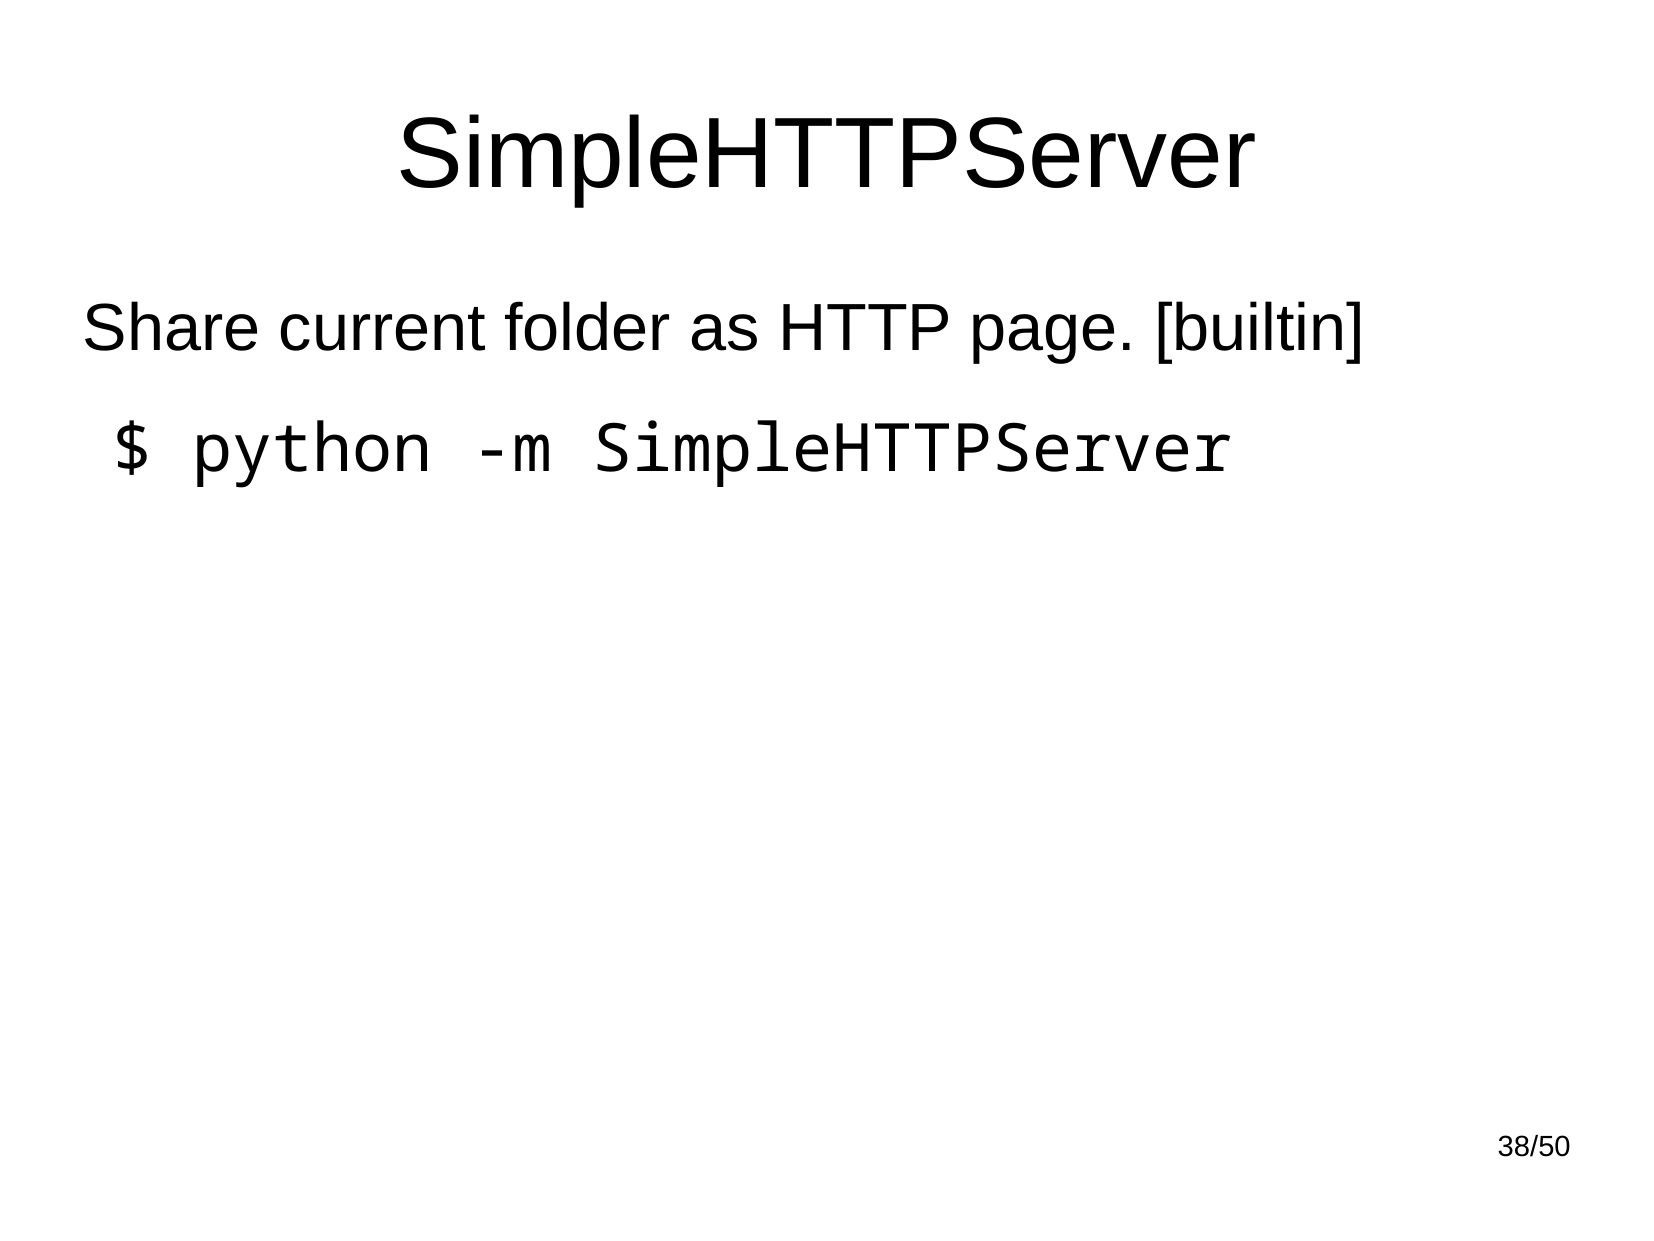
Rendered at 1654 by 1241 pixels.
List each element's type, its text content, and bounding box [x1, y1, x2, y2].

list Share current folder as HTTP page. [builtin] $ python -m SimpleHTTPServer [82, 290, 1571, 1010]
title SimpleHTTPServer [82, 97, 1571, 209]
